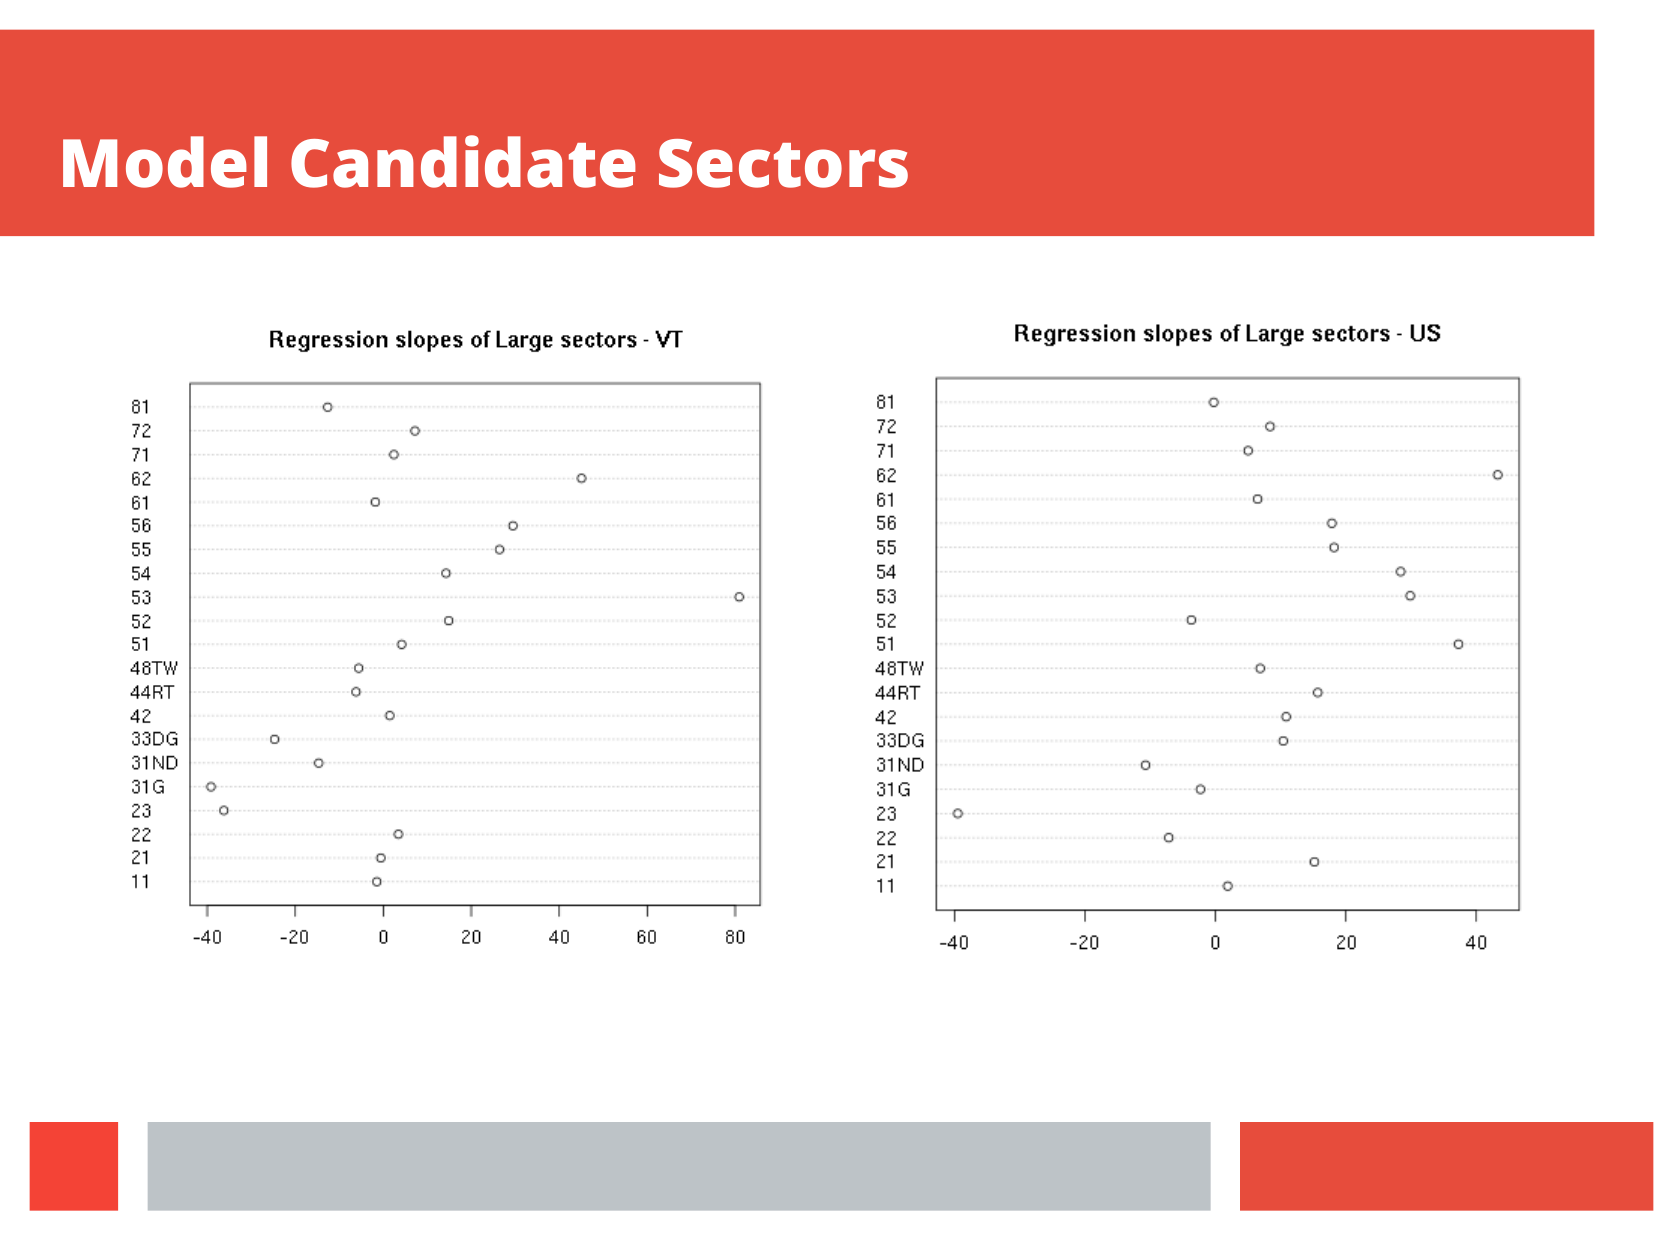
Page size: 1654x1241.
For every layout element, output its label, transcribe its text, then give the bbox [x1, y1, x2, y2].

title Model Candidate Sectors [59, 59, 1595, 207]
picture [830, 288, 1566, 1023]
picture [86, 295, 806, 1016]
